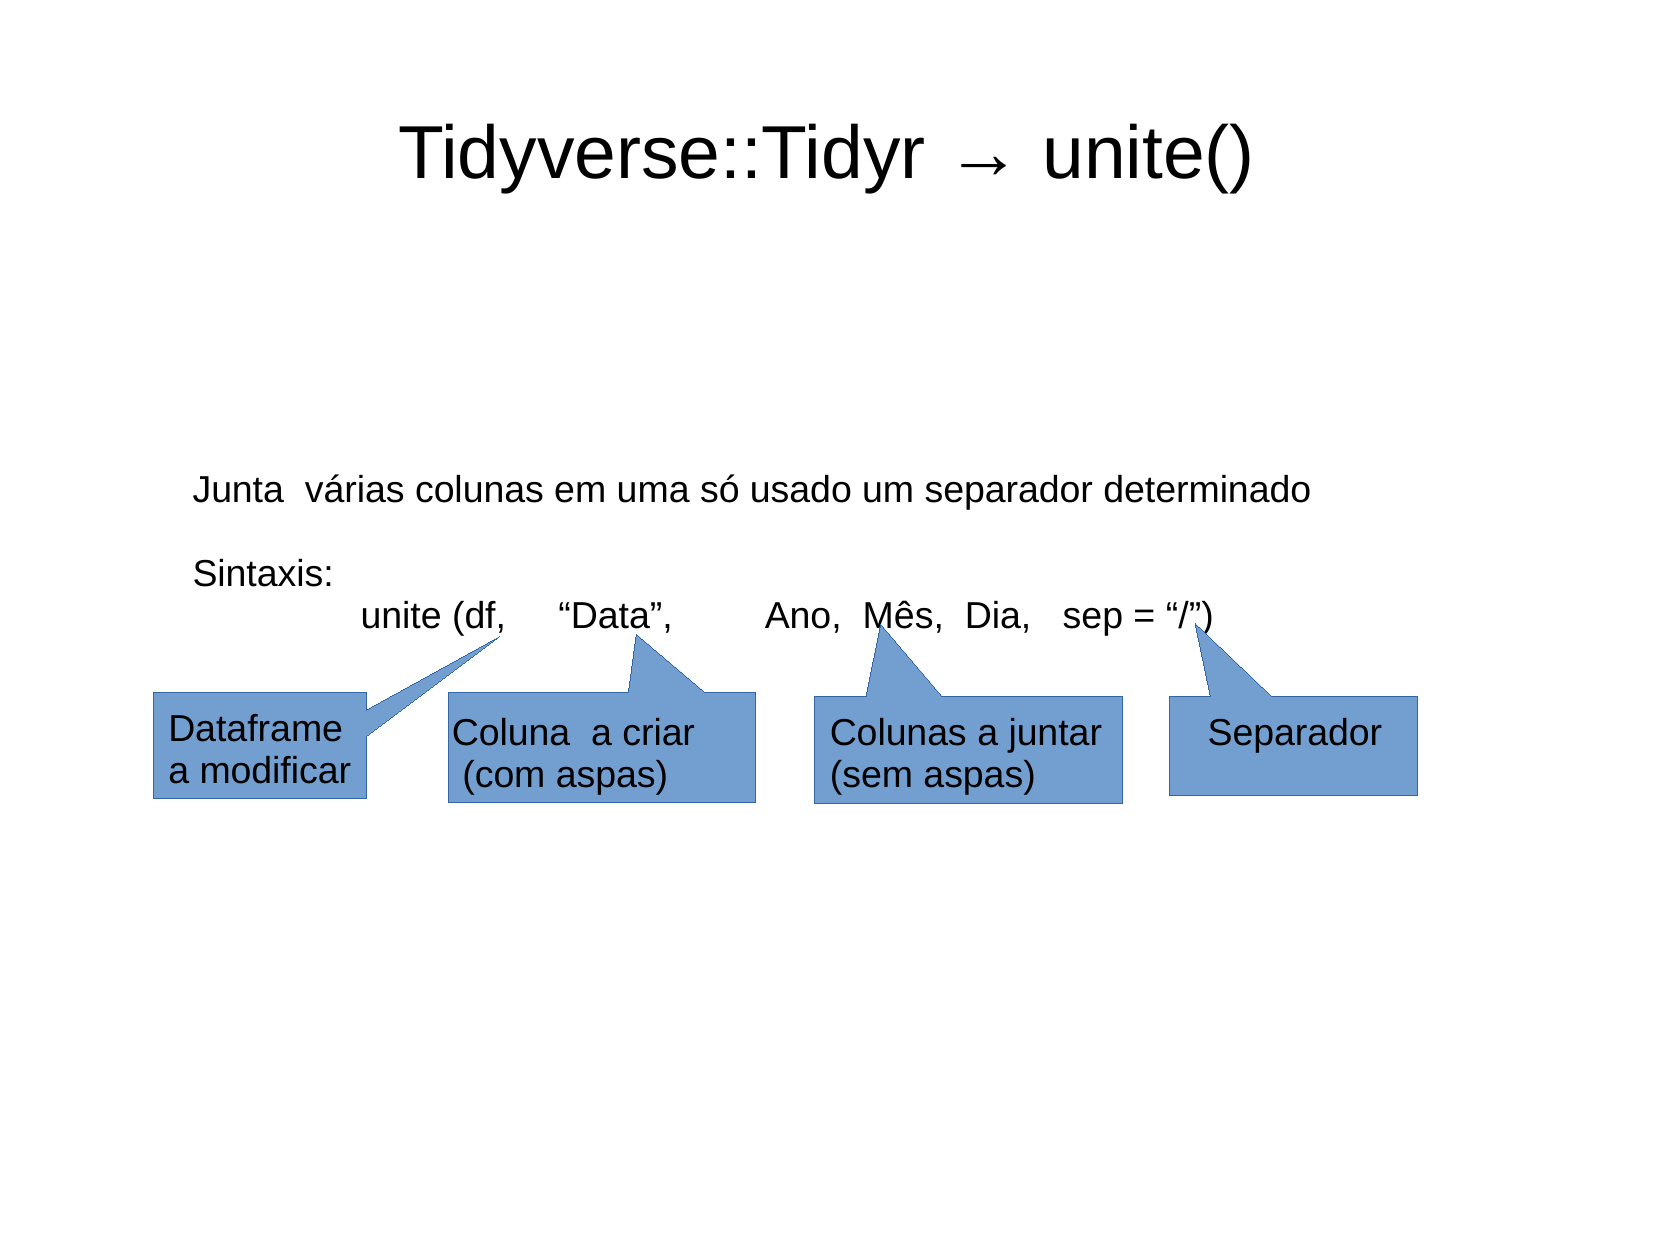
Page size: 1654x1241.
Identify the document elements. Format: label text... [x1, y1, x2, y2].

text_box Separador [1192, 704, 1406, 804]
text_box [378, 636, 500, 728]
text_box Coluna a criar (com aspas) [437, 704, 814, 804]
text_box [1169, 623, 1418, 796]
text_box [153, 692, 367, 699]
title Tidyverse::Tidyr → unite() [82, 49, 1571, 257]
text_box Junta várias colunas em uma só usado um separador determinado Sintaxis: unite (df, “Data”, Ano, Mês, Dia, sep = “/”) [177, 461, 1327, 728]
text_box [448, 634, 756, 704]
text_box Colunas a juntar (sem aspas) [814, 704, 1146, 804]
text_box [814, 624, 1123, 704]
text_box Dataframe a modificar [153, 699, 378, 799]
